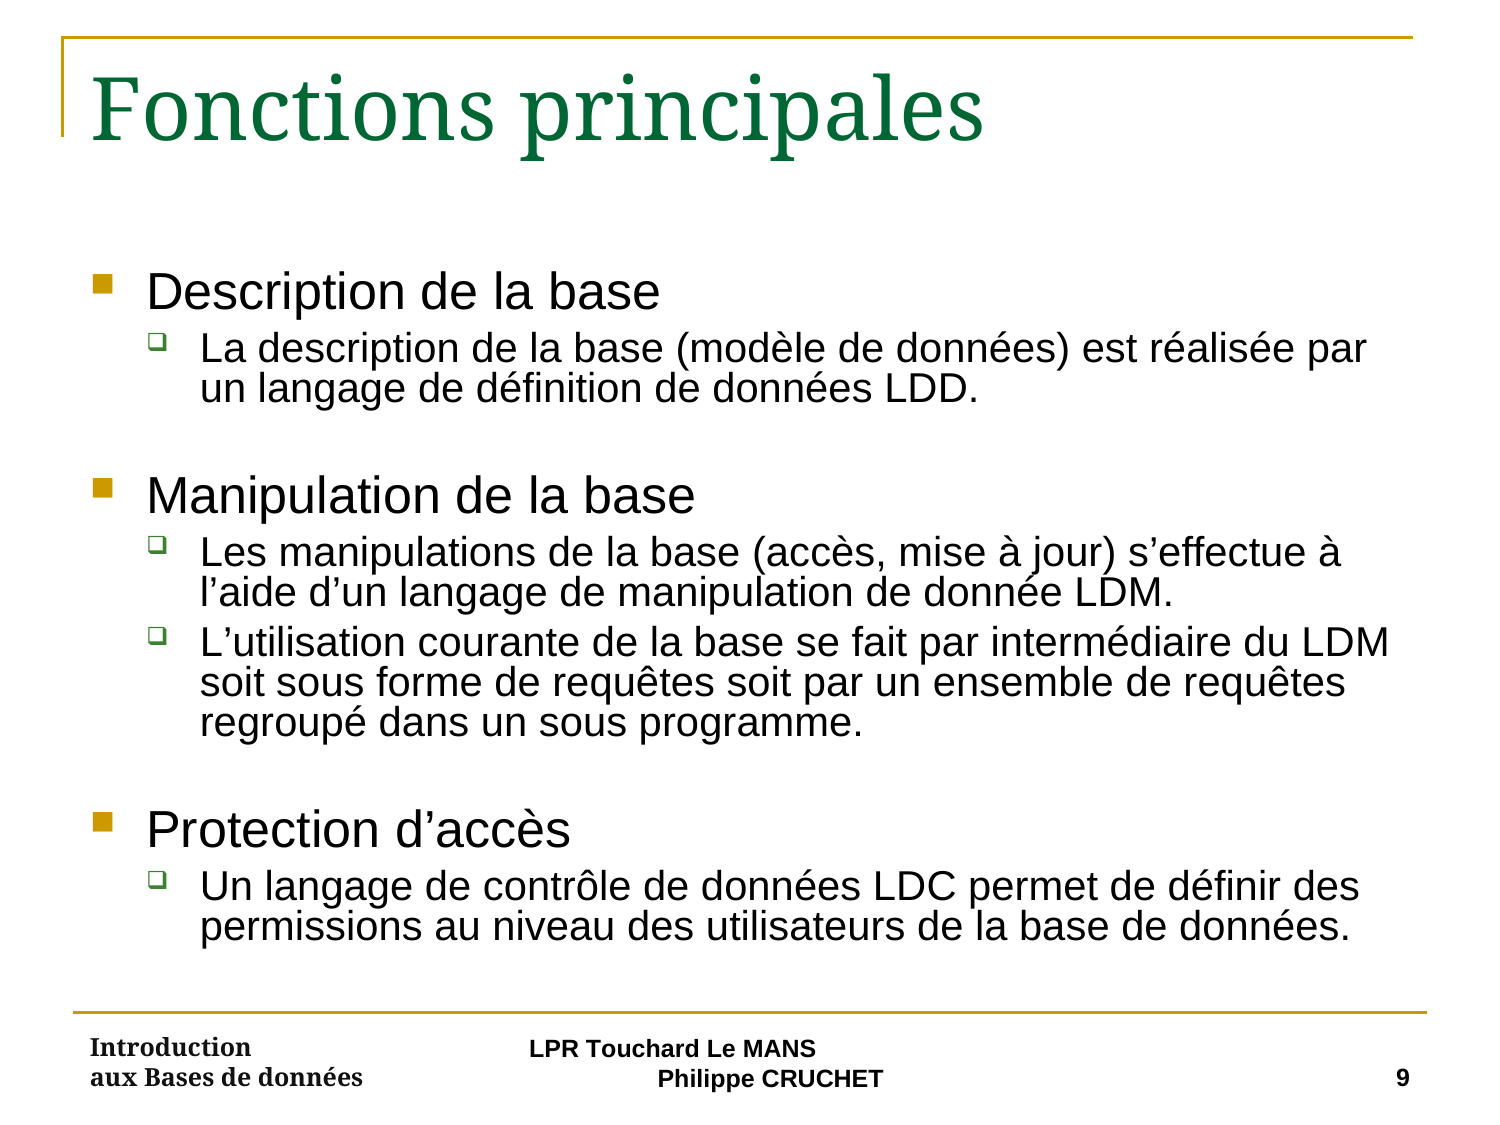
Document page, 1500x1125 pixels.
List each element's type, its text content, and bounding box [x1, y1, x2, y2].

text_box LPR Touchard Le MANS Philippe CRUCHET [512, 1025, 988, 1101]
title Fonctions principales [75, 45, 1426, 233]
list Description de la base La description de la base (modèle de données) est réalisée par un langage de définition de données LDD. Manipulation de la base Les manipulations de la base (accès, mise à jour) s’effectue à l’aide d’un langage de manipulation de donnée LDM. L’utilisation courante de la base se fait par intermédiaire du LDM soit sous forme de requêtes soit par un ensemble de requêtes regroupé dans un sous programme. Protection d’accès Un langage de contrôle de données LDC permet de définir des permissions au niveau des utilisateurs de la base de données. [75, 262, 1426, 1006]
text_box <numéro> [1074, 1024, 1426, 1100]
